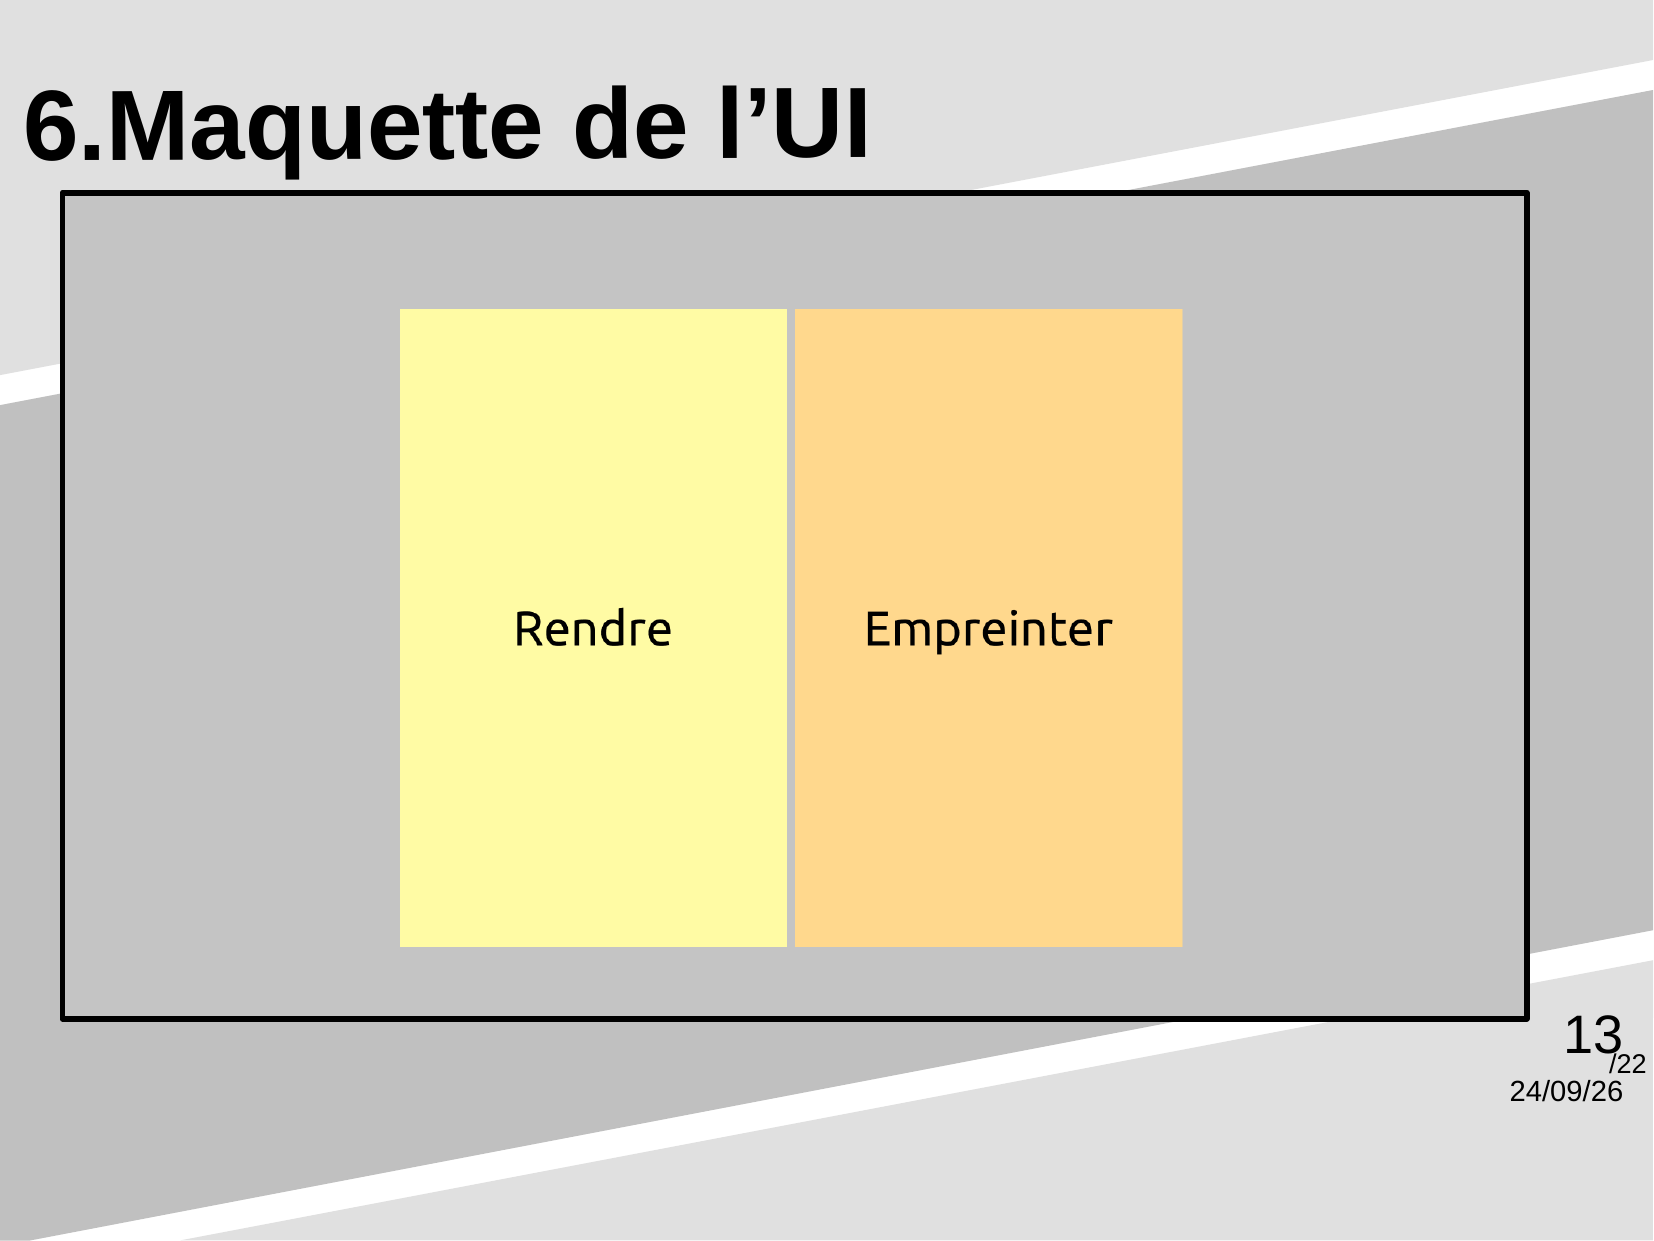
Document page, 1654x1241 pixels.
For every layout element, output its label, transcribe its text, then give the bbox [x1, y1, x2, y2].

text_box /22 [1594, 1041, 1653, 1087]
picture [65, 195, 1524, 1016]
title 6.Maquette de l’UI [22, 16, 1512, 230]
